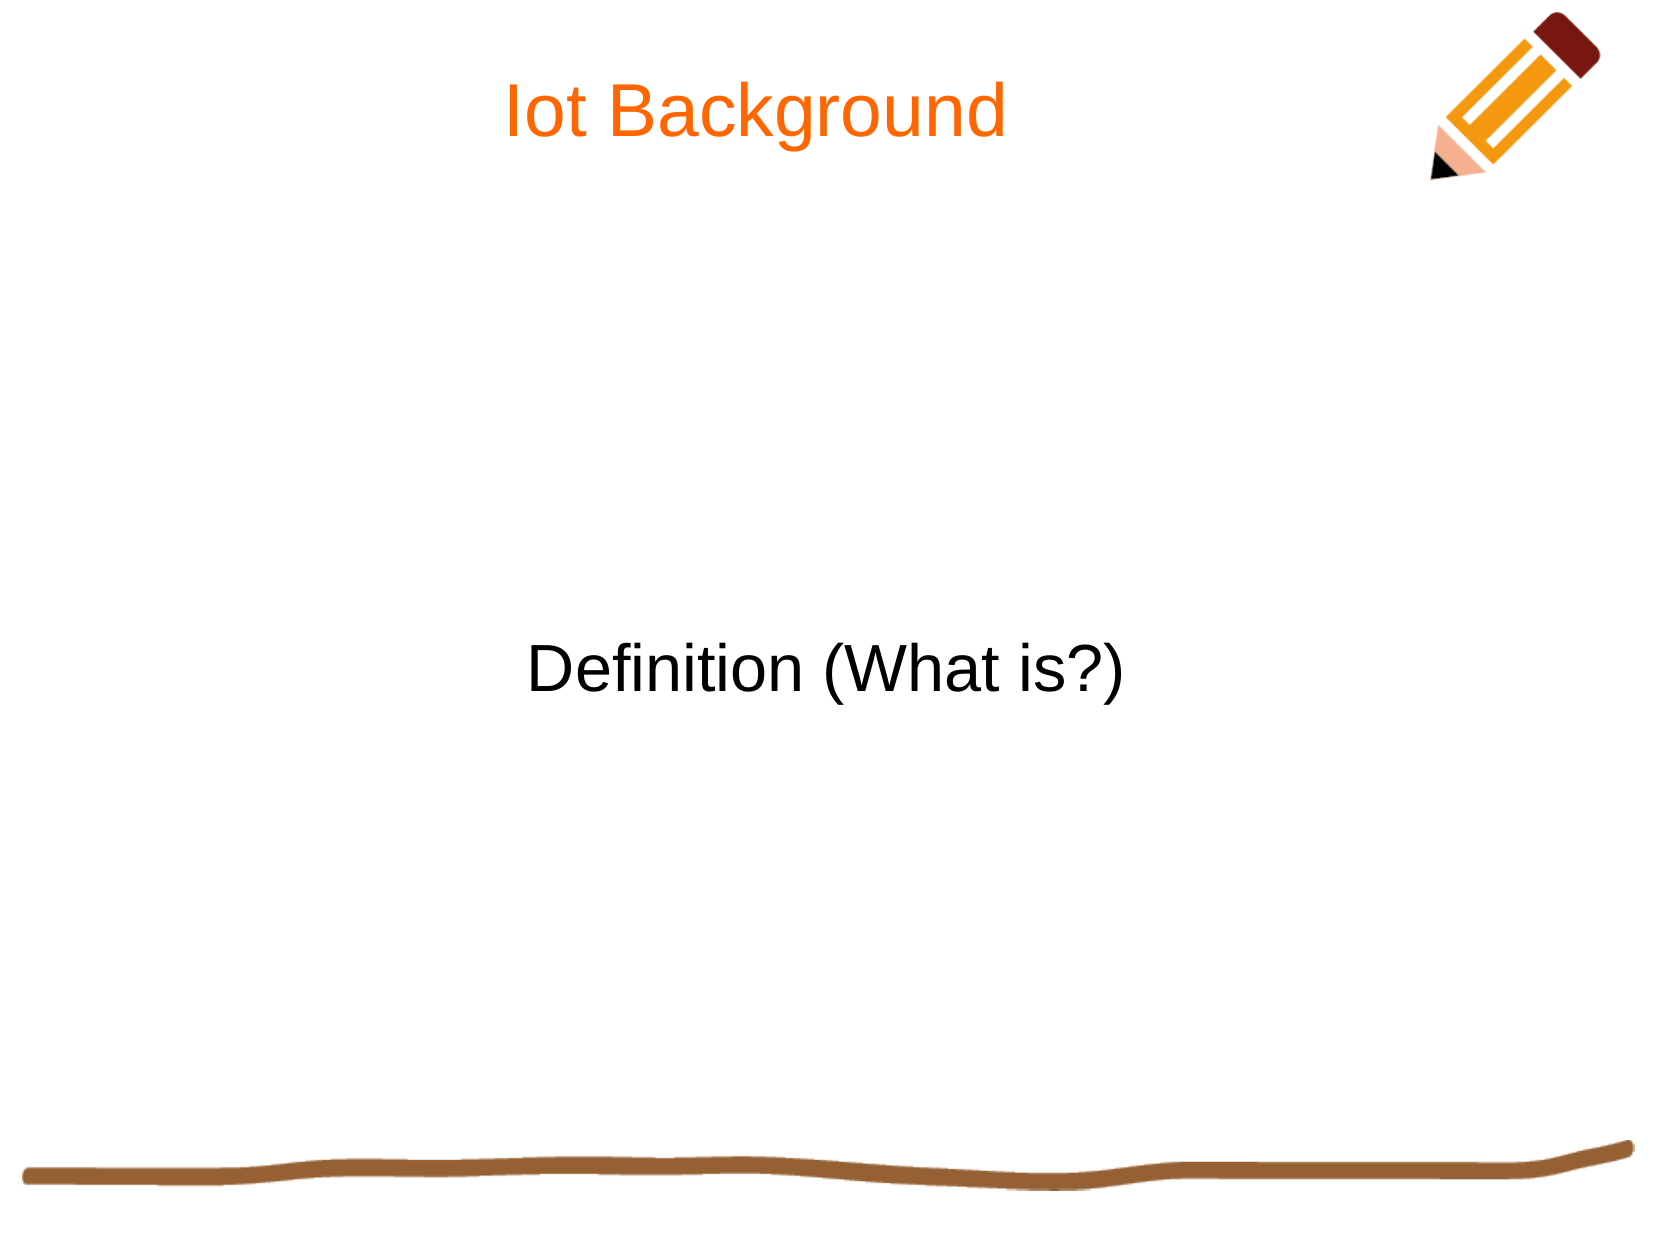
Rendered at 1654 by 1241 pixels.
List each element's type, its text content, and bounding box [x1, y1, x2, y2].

picture [1430, 12, 1601, 181]
subtitle Definition (What is?) [82, 290, 1571, 1122]
title Iot Background [82, 49, 1430, 172]
picture [22, 1140, 1635, 1191]
